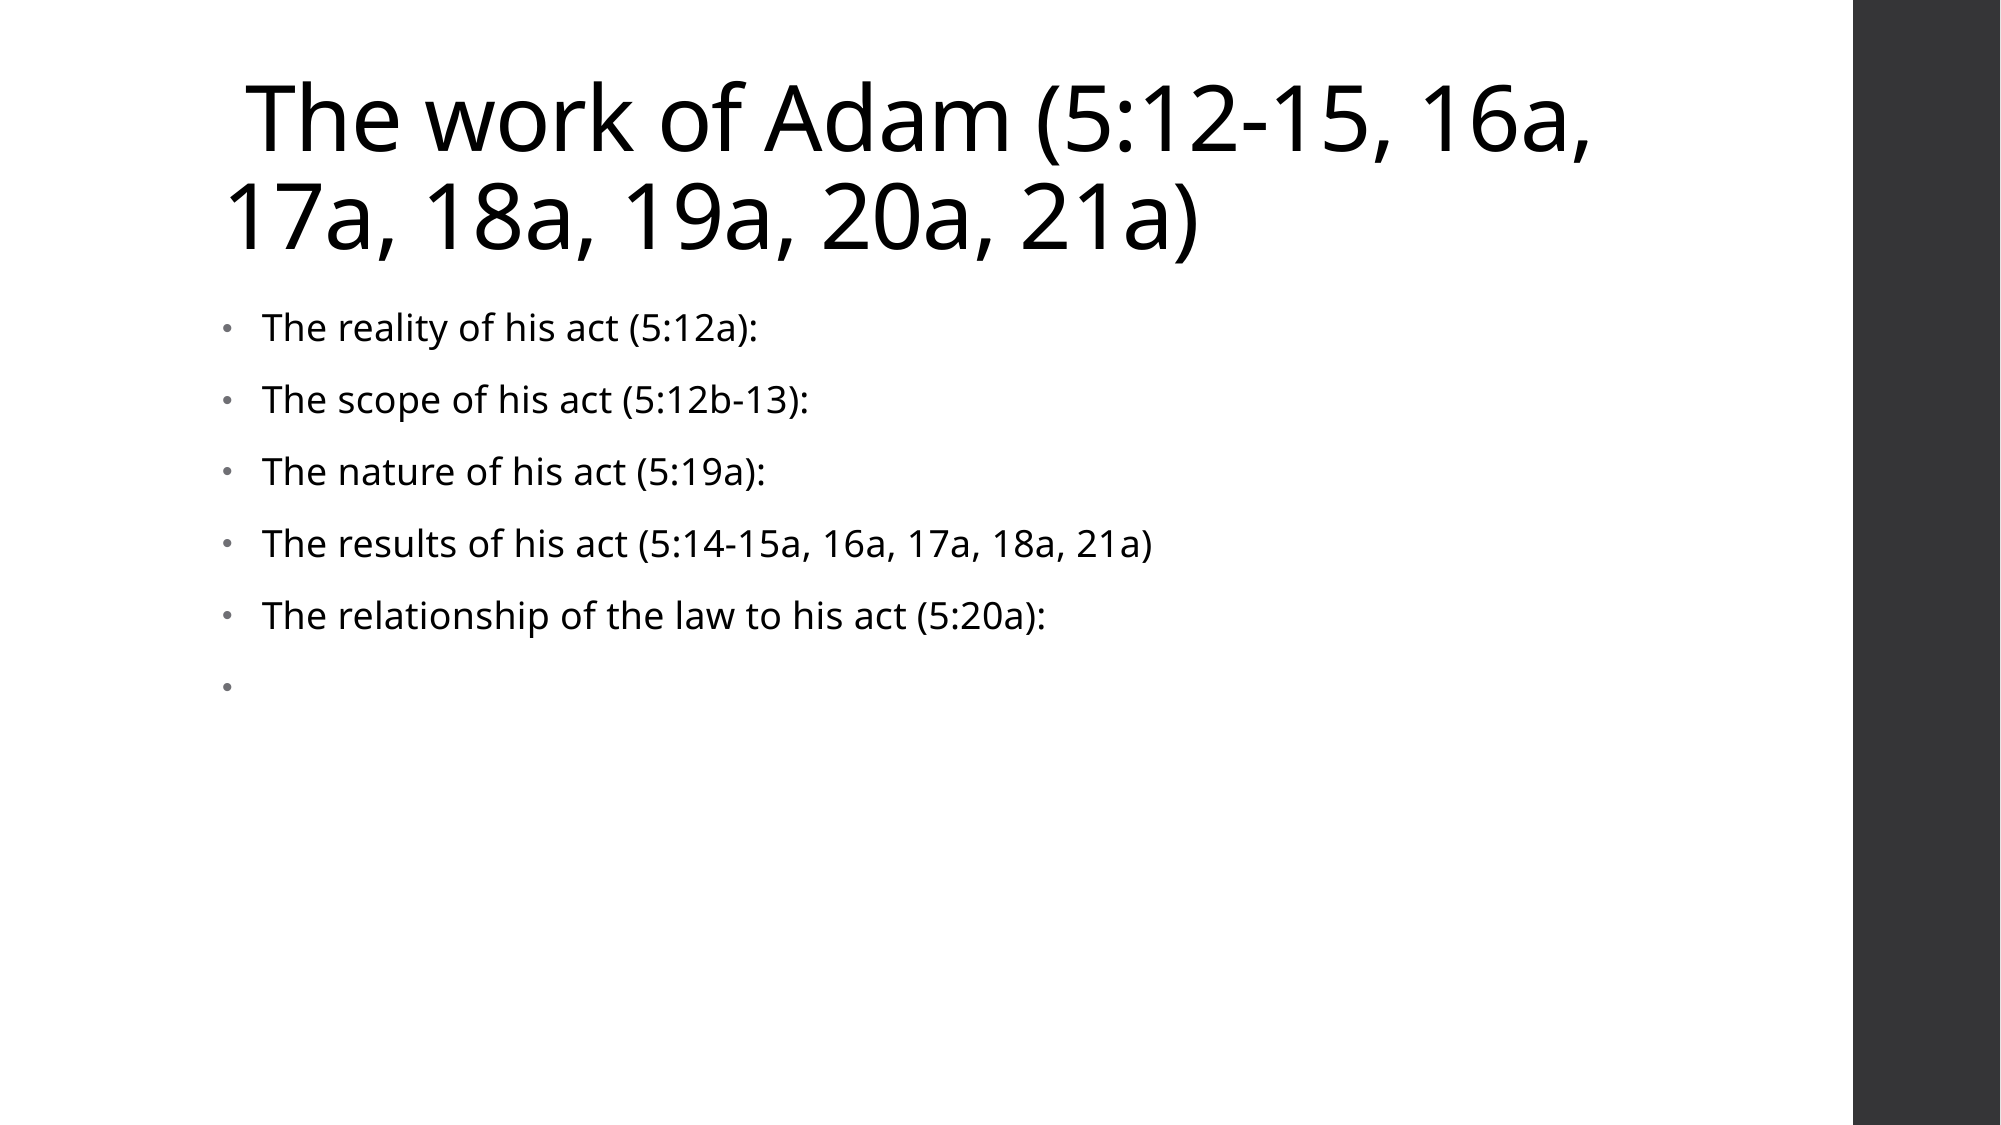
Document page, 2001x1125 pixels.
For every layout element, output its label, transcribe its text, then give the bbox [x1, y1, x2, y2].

title The work of Adam (5:12-15, 16a, 17a, 18a, 19a, 20a, 21a) [206, 60, 1797, 278]
list The reality of his act (5:12a): The scope of his act (5:12b-13): The nature of his act (5:19a): The results of his act (5:14-15a, 16a, 17a, 18a, 21a) The relationship of the law to his act (5:20a): [206, 299, 1617, 1014]
